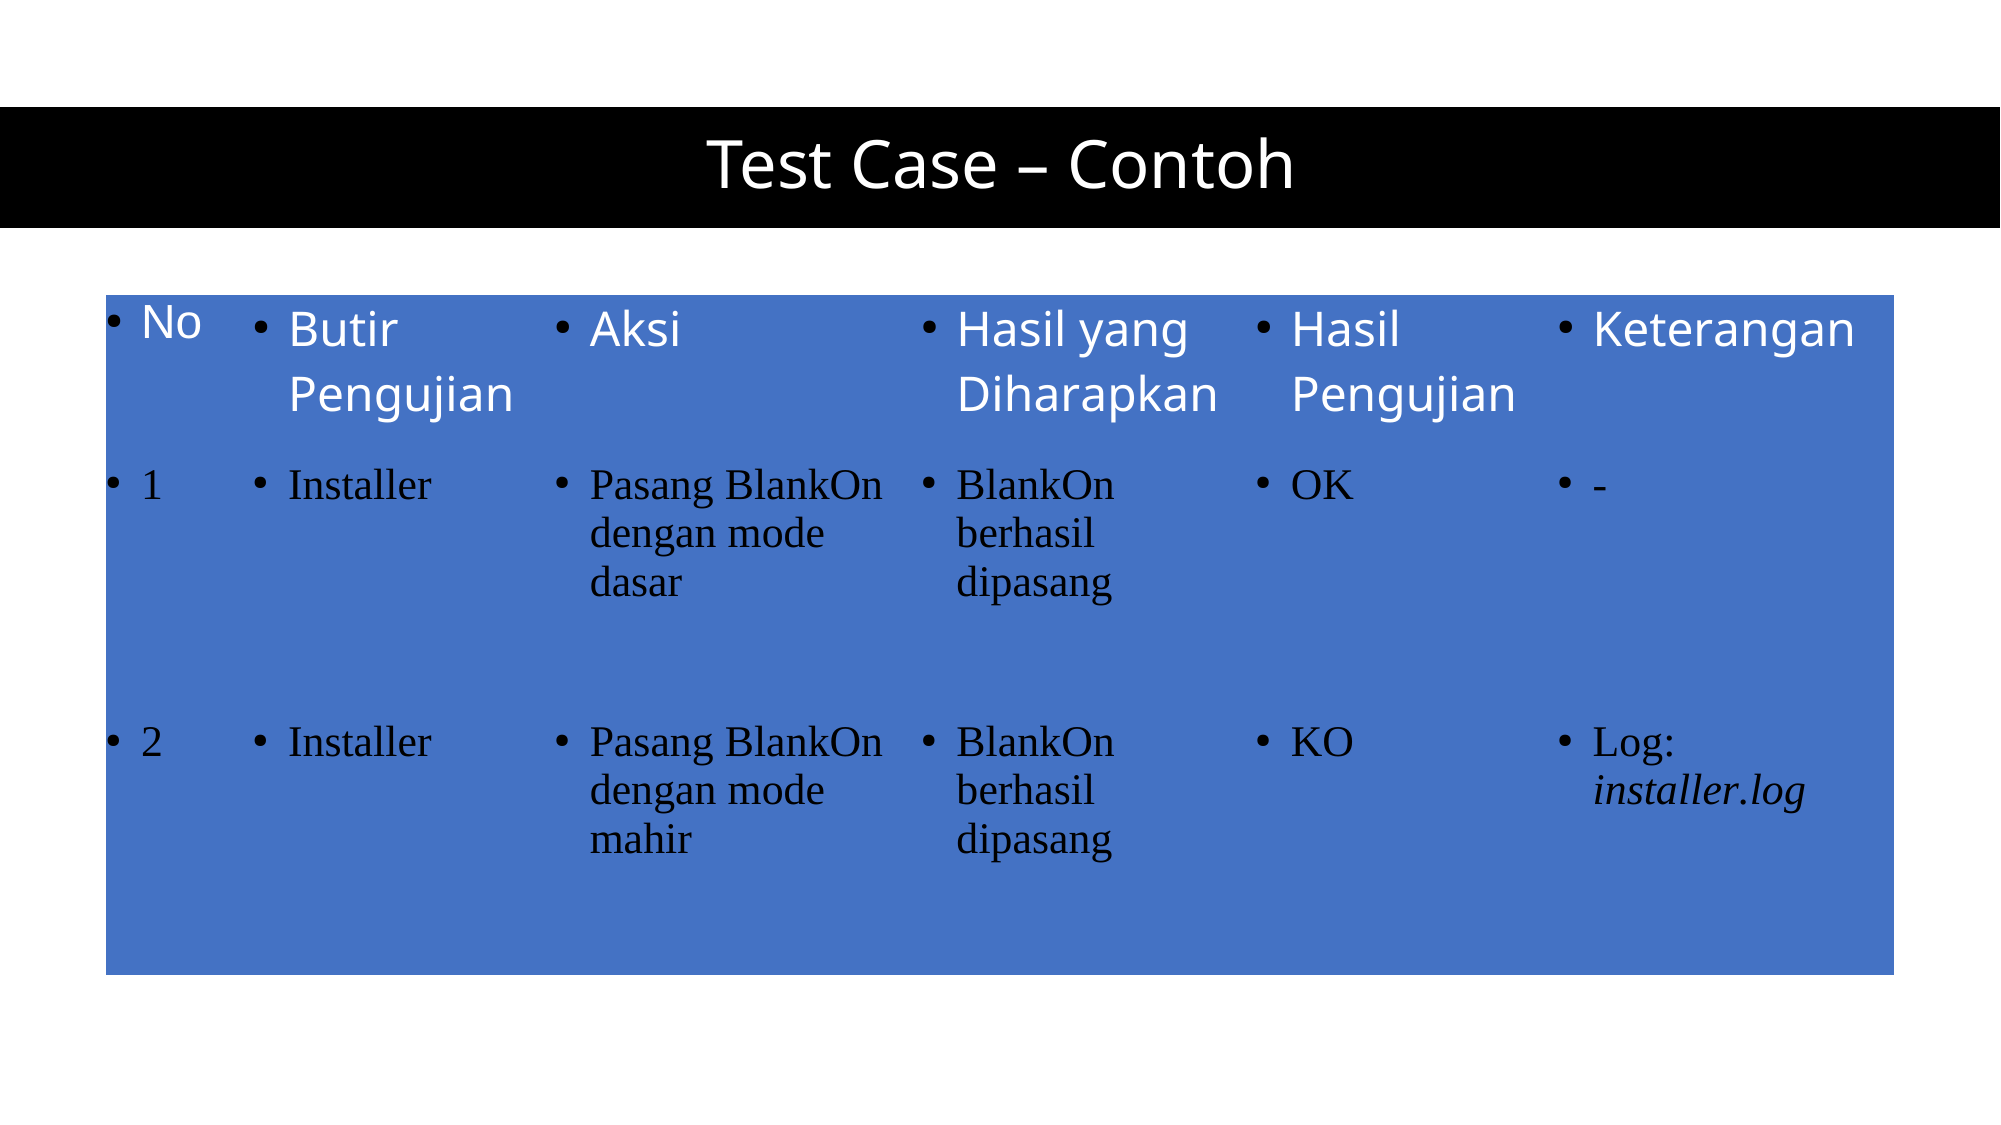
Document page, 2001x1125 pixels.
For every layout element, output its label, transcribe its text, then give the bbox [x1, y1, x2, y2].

table_cell BlankOn berhasil dipasang [921, 718, 1255, 975]
table_cell BlankOn berhasil dipasang [921, 460, 1255, 718]
table_cell Pasang BlankOn dengan mode dasar [554, 460, 921, 718]
table_cell Log: installer.log [1557, 718, 1894, 975]
table_header Hasil yang Diharapkan [921, 295, 1255, 460]
table_cell - [1557, 460, 1894, 718]
table_header Aksi [554, 295, 921, 460]
text_box [0, 107, 91, 228]
table_cell Installer [253, 460, 554, 718]
table_cell 1 [106, 460, 253, 718]
table_cell Installer [253, 718, 554, 975]
table_cell OK [1255, 460, 1557, 718]
table_header Hasil Pengujian [1255, 295, 1557, 460]
text_box [1931, 107, 2000, 228]
title Test Case – Contoh [91, 105, 1931, 228]
table_header Keterangan [1557, 295, 1894, 460]
table_cell Pasang BlankOn dengan mode mahir [554, 718, 921, 975]
table_cell KO [1255, 718, 1557, 975]
table_header Butir Pengujian [253, 295, 554, 460]
table_cell 2 [106, 718, 253, 975]
table_header No [106, 295, 253, 460]
